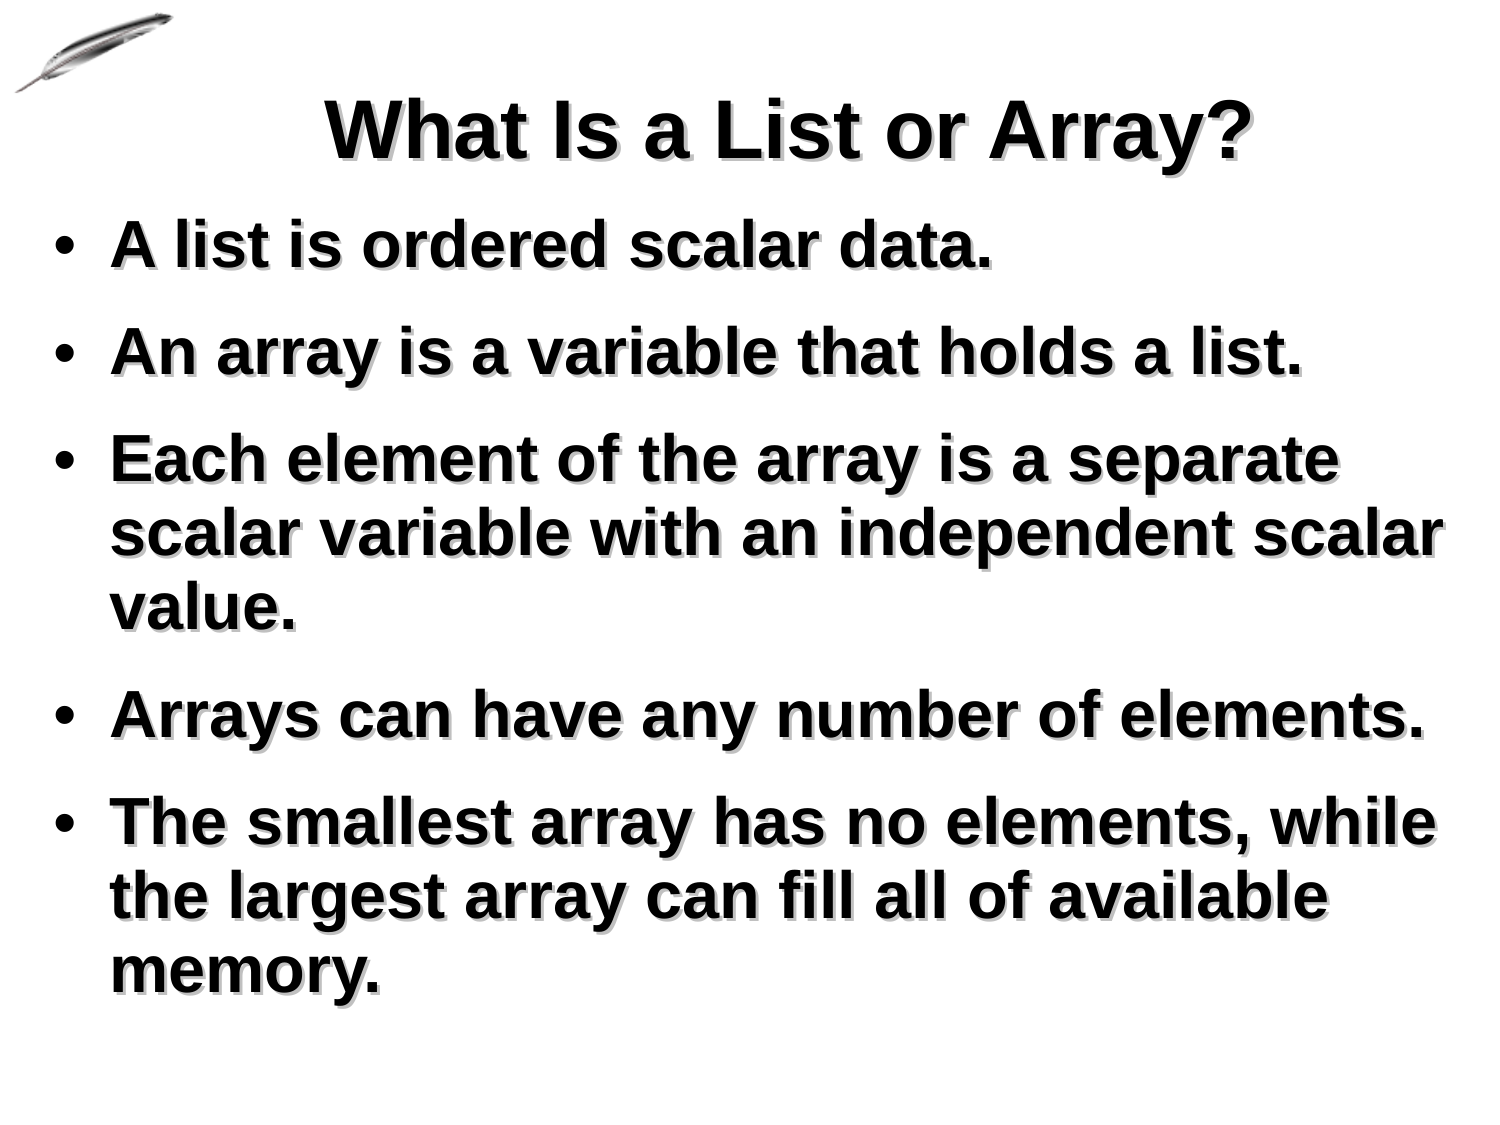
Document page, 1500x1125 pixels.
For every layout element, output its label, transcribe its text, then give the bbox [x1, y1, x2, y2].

picture [11, 11, 179, 95]
list A list is ordered scalar data. An array is a variable that holds a list. Each element of the array is a separate scalar variable with an independent scalar value. Arrays can have any number of elements. The smallest array has no elements, while the largest array can fill all of available memory. [53, 207, 1447, 1084]
title What Is a List or Array? [324, 0, 1270, 207]
